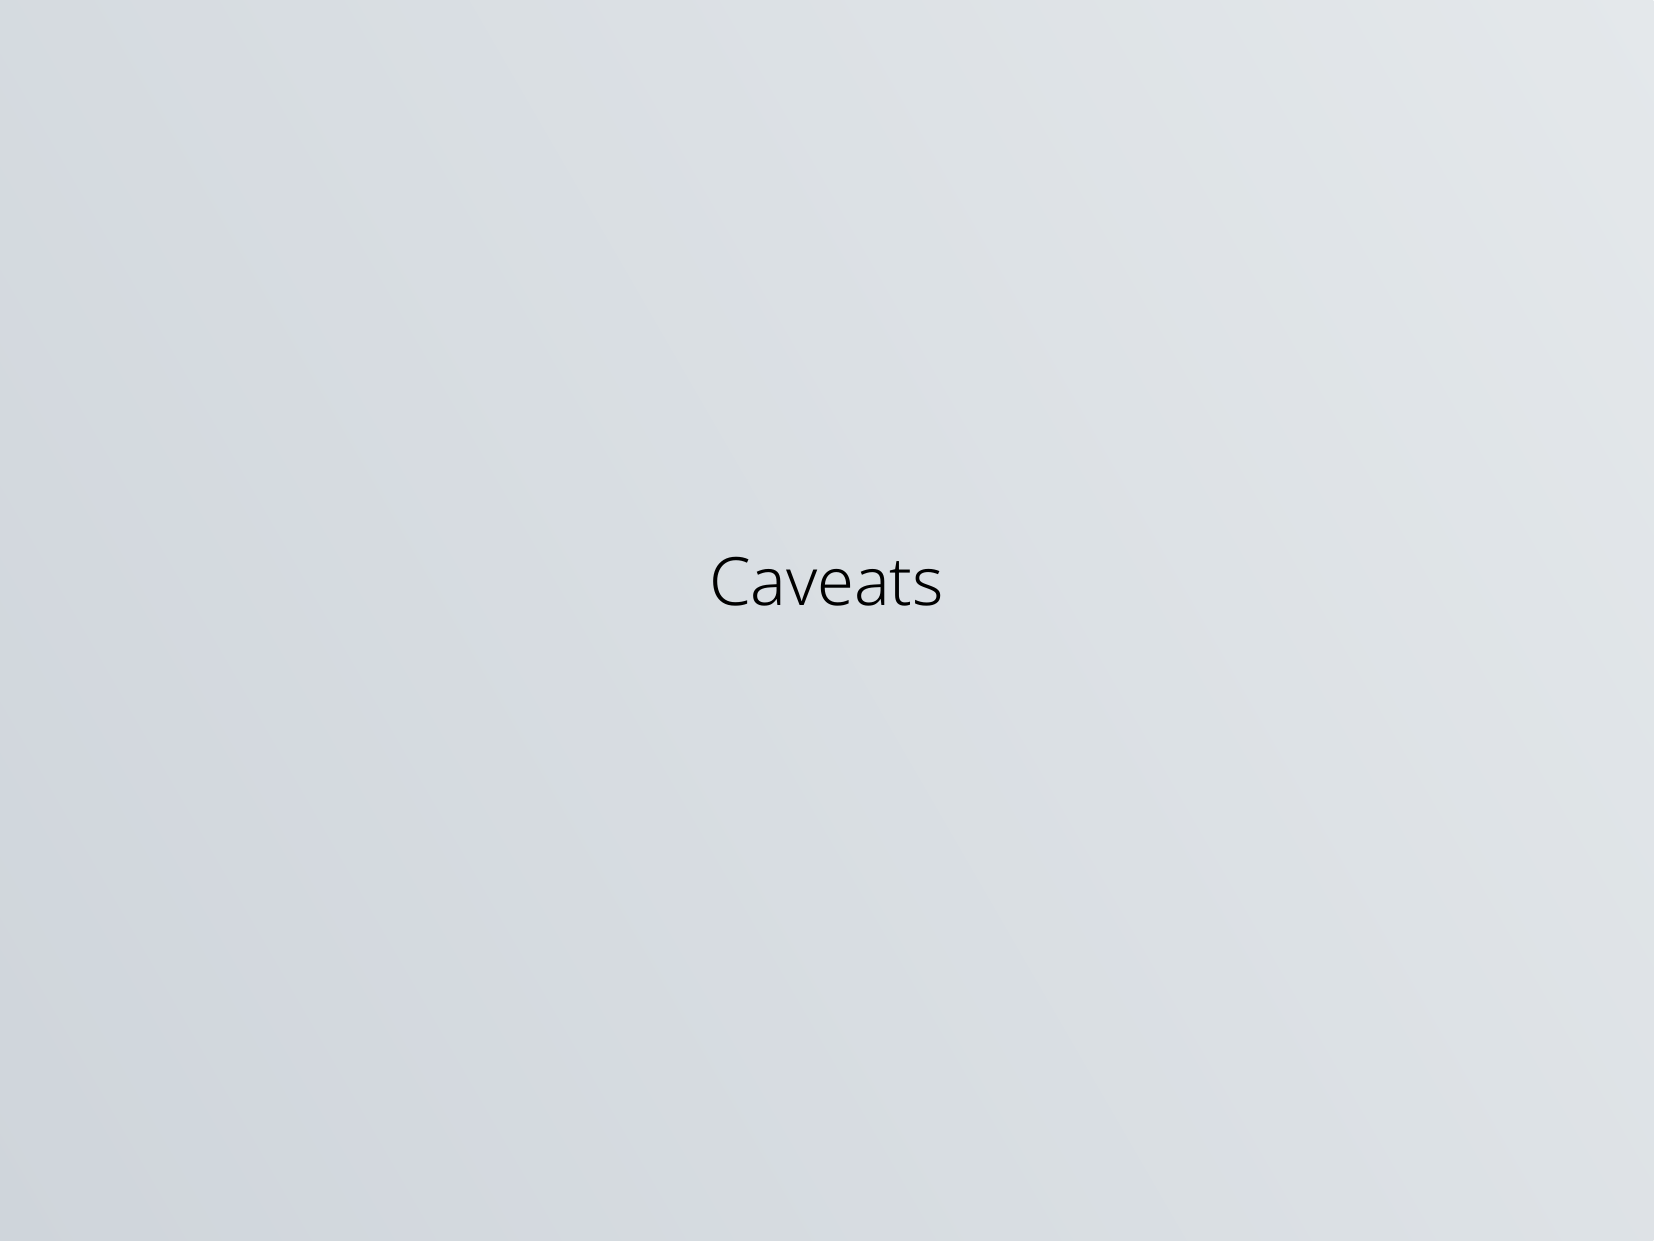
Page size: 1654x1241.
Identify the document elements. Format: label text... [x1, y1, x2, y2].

subtitle Caveats [82, 49, 1571, 1109]
